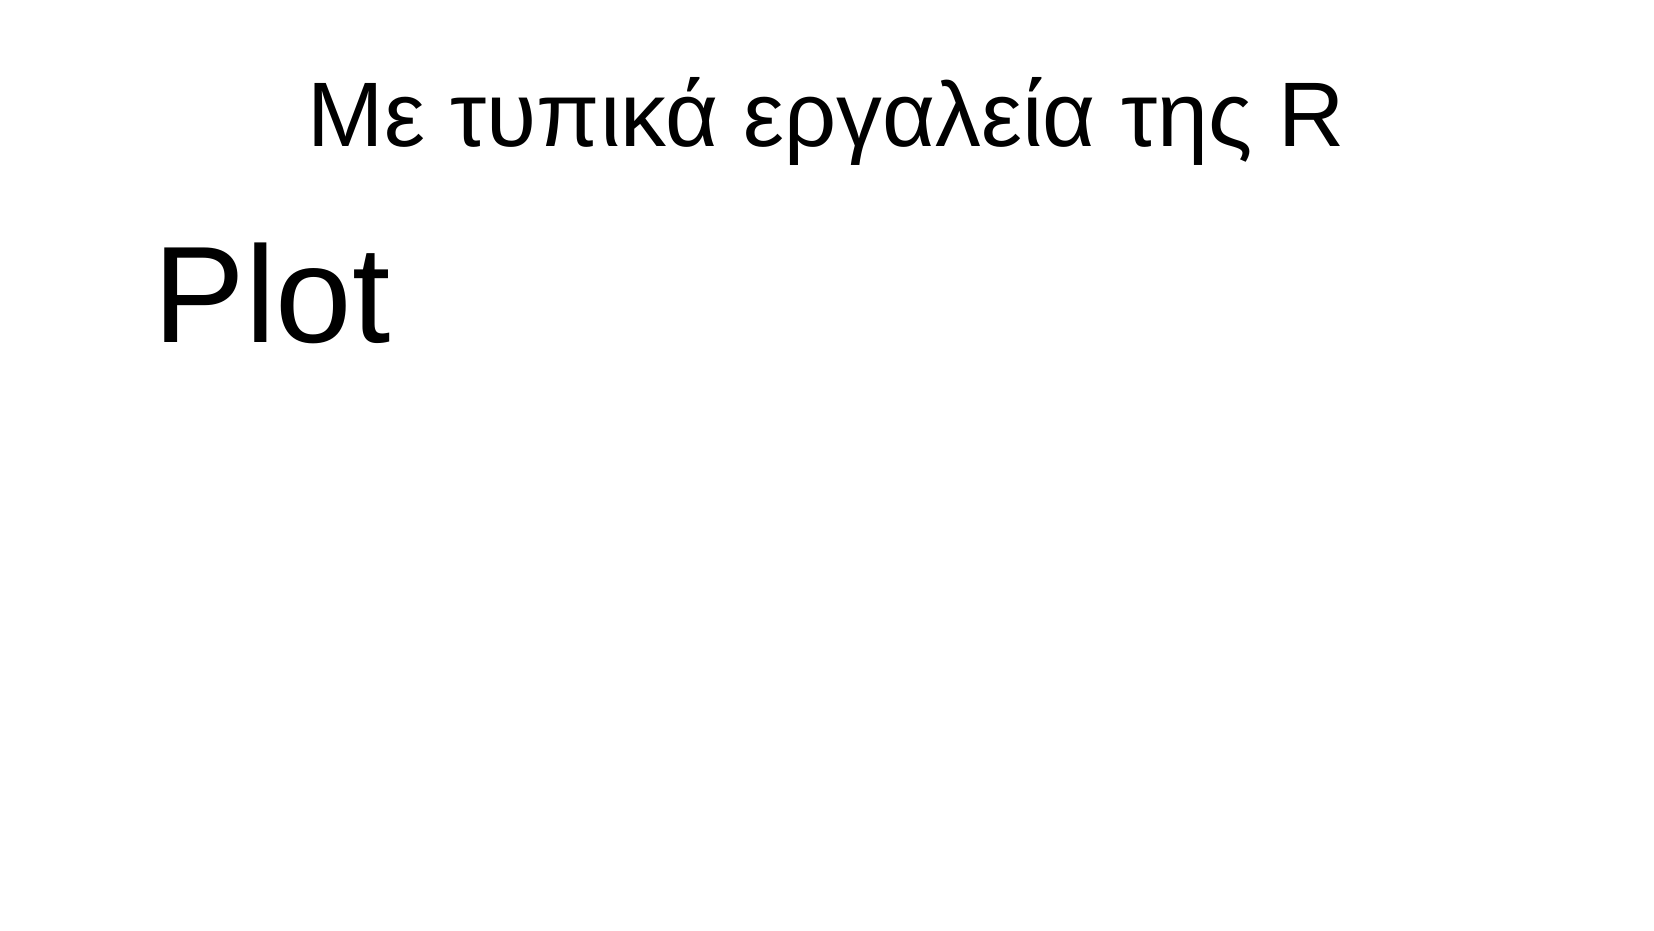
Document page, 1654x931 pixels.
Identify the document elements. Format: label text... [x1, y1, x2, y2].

list Plot [82, 217, 1571, 757]
title Με τυπικά εργαλεία της R [82, 37, 1571, 193]
